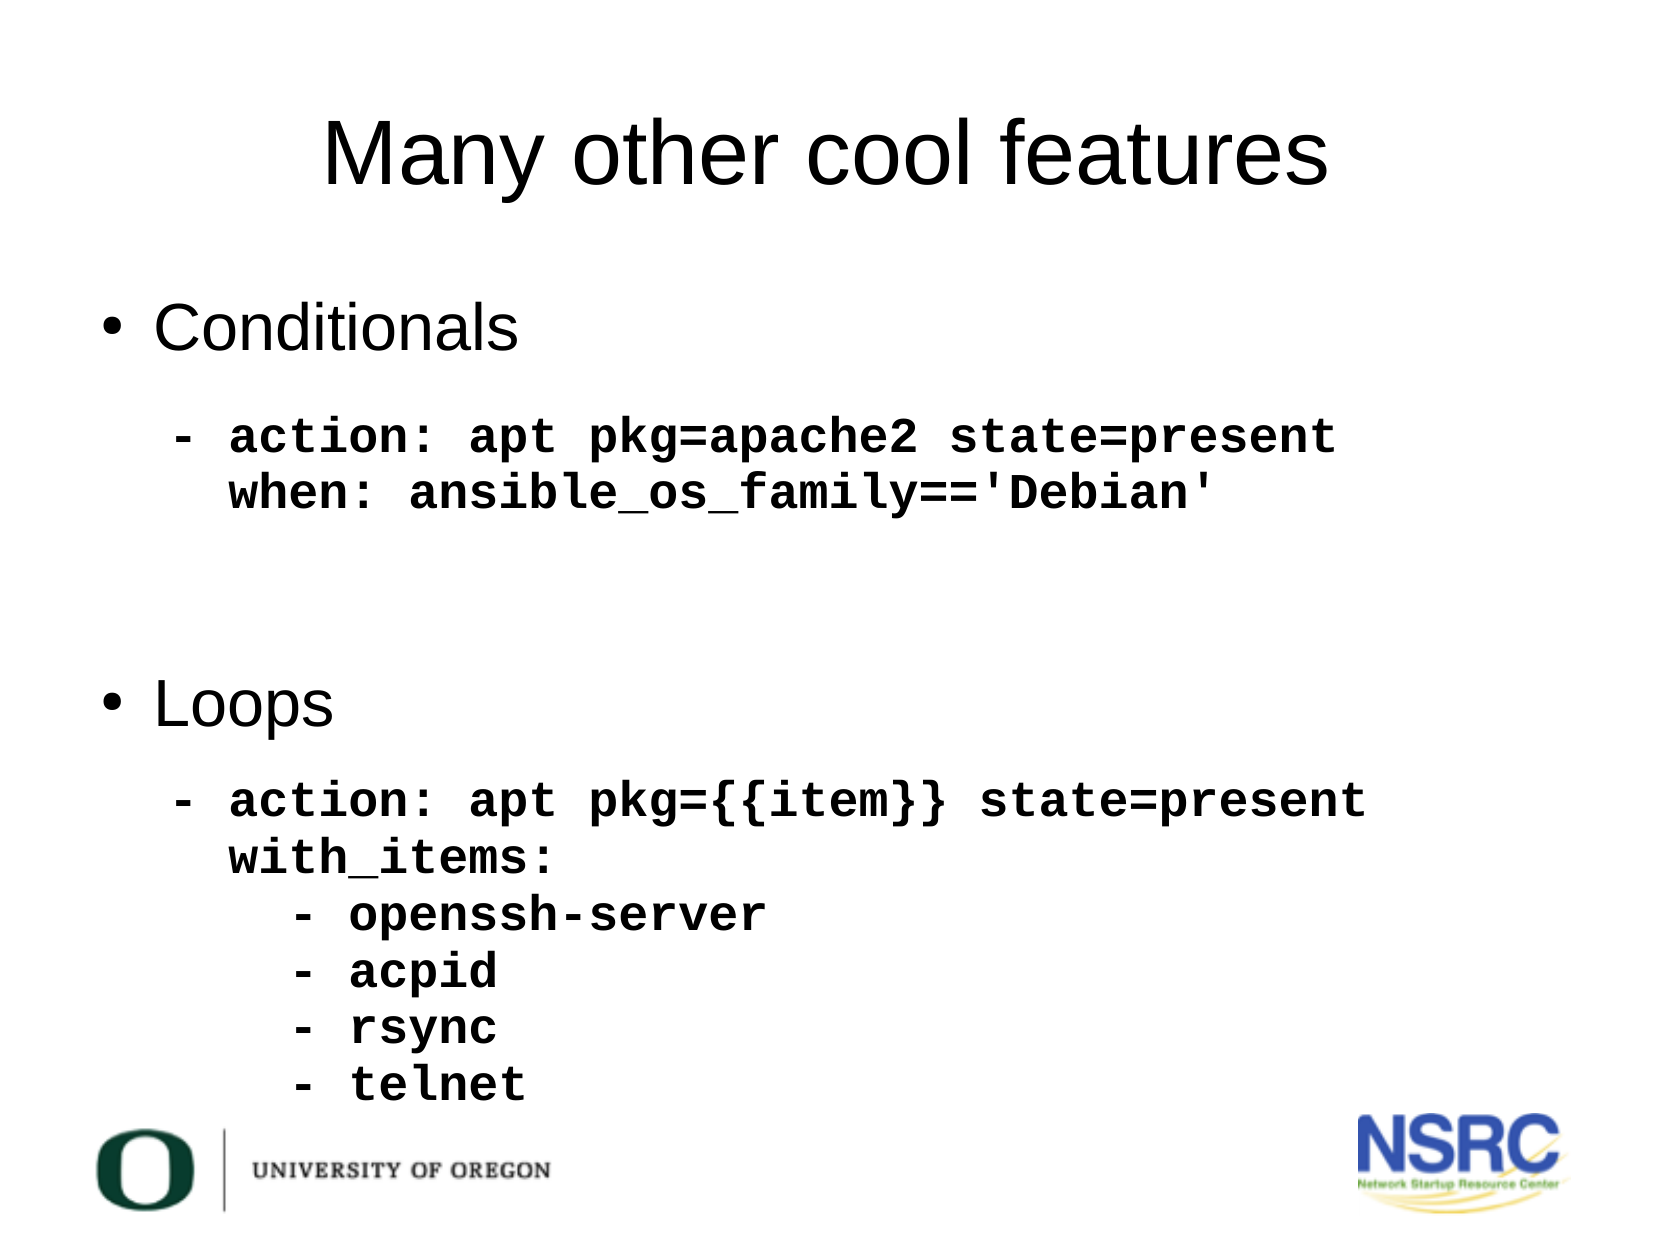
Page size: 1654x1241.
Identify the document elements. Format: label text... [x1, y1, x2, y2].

text_box - action: apt pkg={{item}} state=present with_items: - openssh-server - acpid - rsync - telnet [153, 767, 1654, 1123]
picture [1358, 1123, 1571, 1216]
list Conditionals [82, 290, 1571, 634]
text_box - action: apt pkg=apache2 state=present when: ansible_os_family=='Debian' [153, 403, 1654, 587]
list Loops [82, 665, 1571, 768]
title Many other cool features [82, 49, 1571, 257]
picture [82, 1125, 566, 1216]
